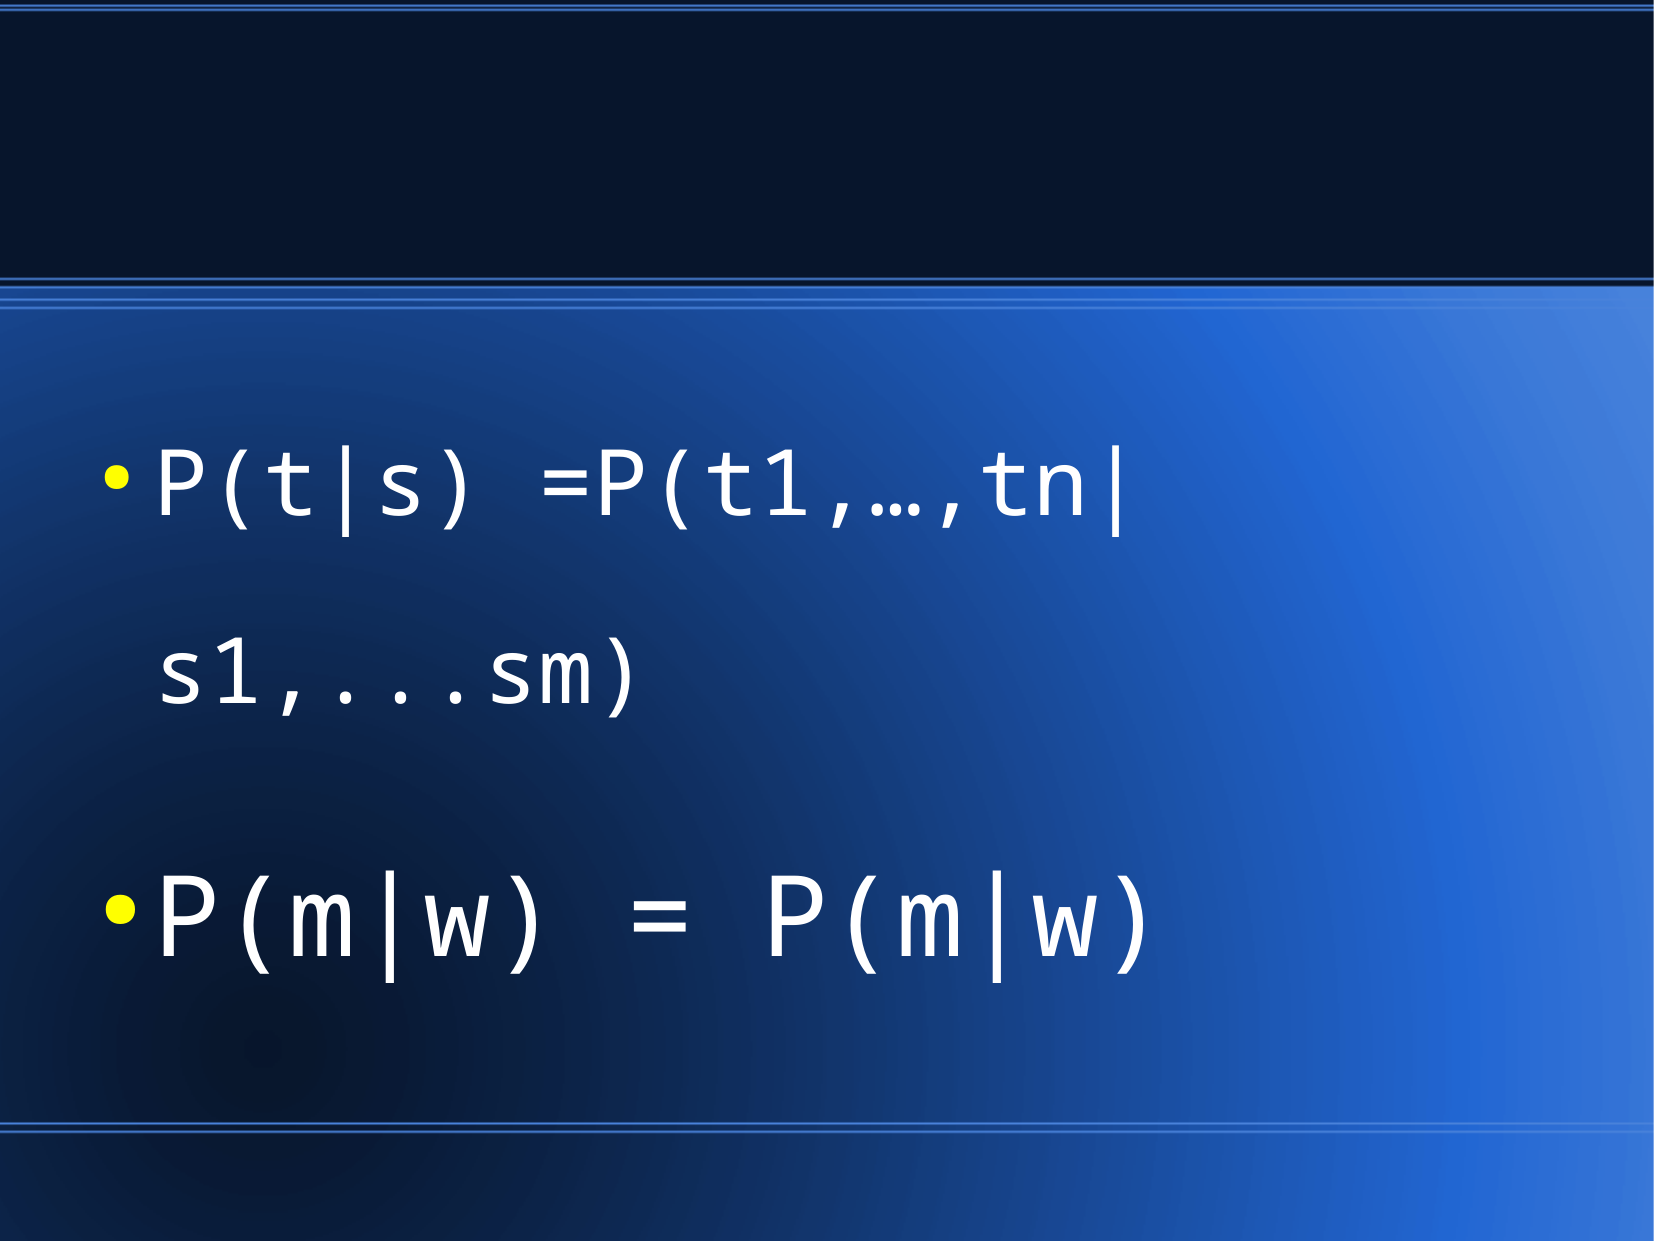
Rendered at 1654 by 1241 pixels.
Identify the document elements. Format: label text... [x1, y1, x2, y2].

picture [0, 0, 1654, 1241]
list P(t|s) =P(t1,…,tn|s1,...sm) P(m|w) = P(m|w) [82, 355, 1571, 1241]
